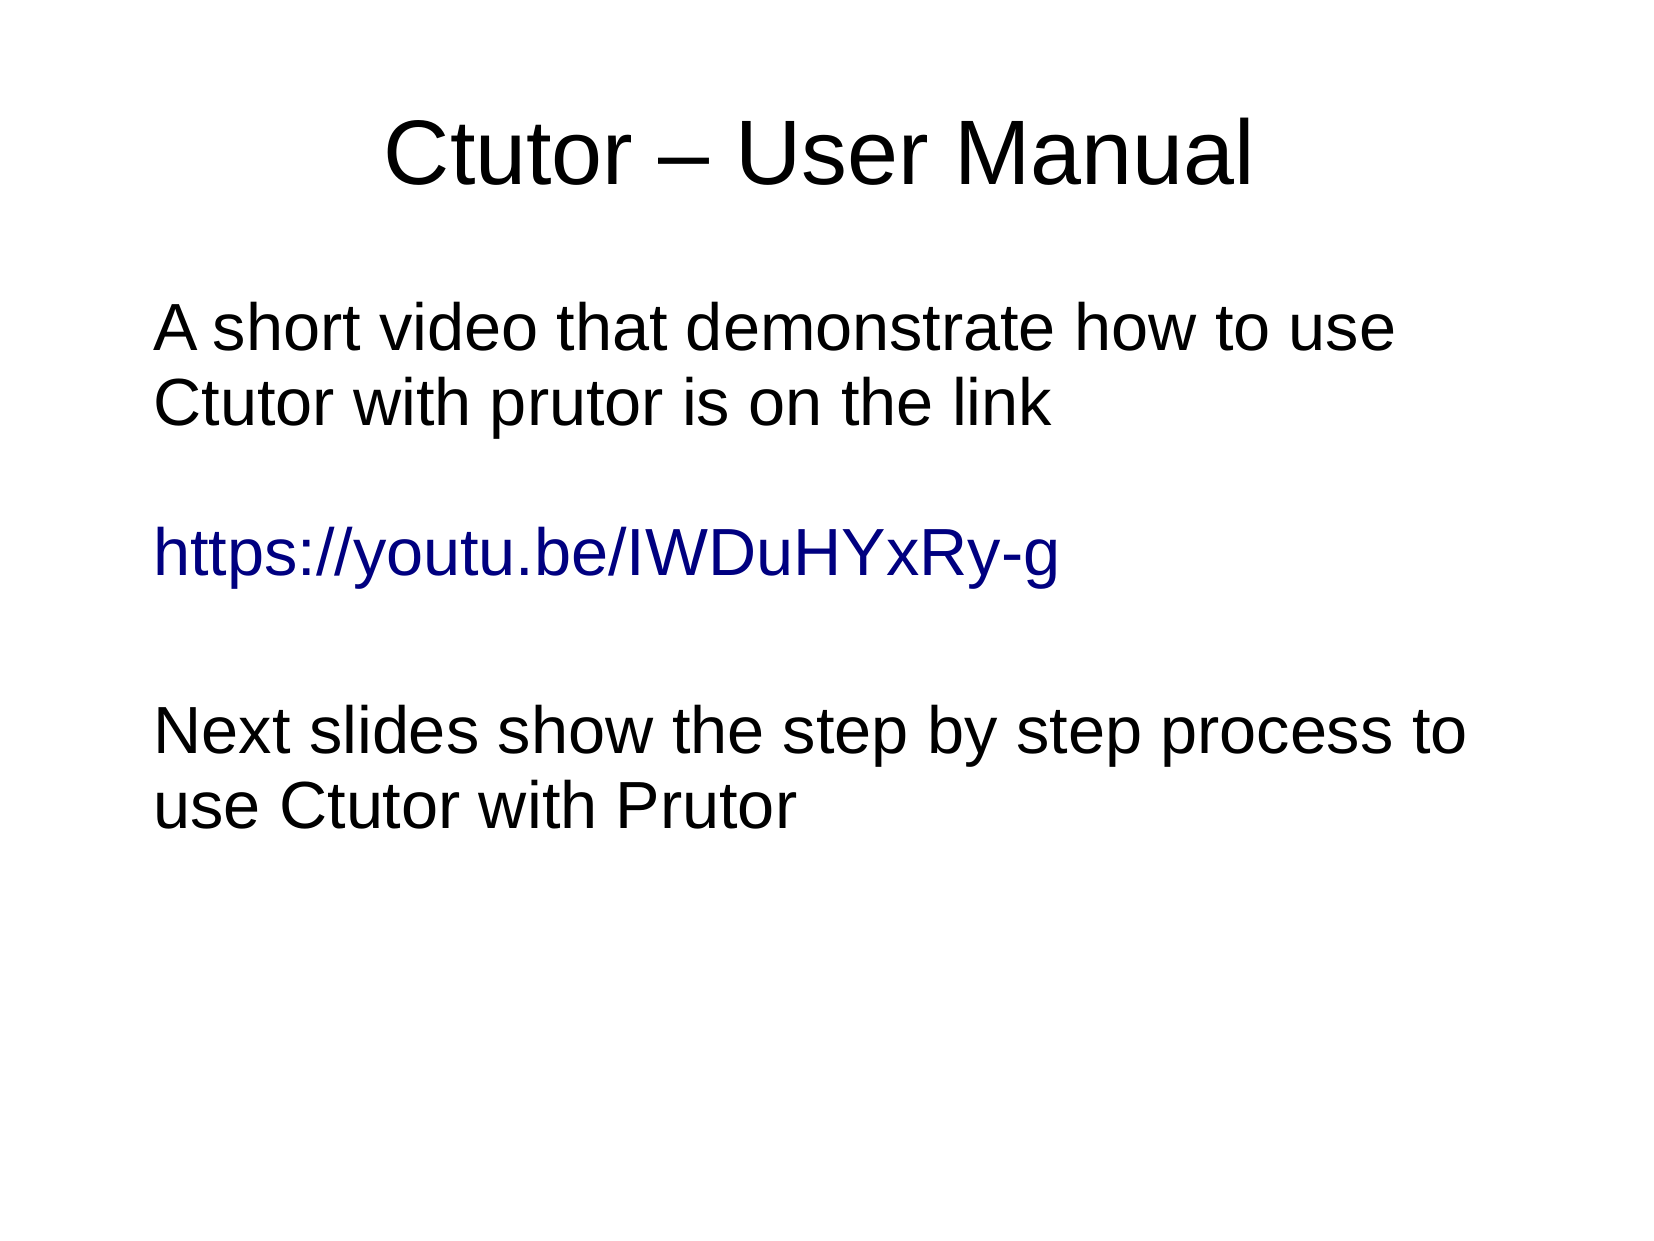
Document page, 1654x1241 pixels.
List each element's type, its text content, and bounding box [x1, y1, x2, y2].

title Ctutor – User Manual [82, 49, 1571, 257]
list A short video that demonstrate how to use Ctutor with prutor is on the link https://youtu.be/IWDuHYxRy-g Next slides show the step by step process to use Ctutor with Prutor [82, 290, 1571, 1010]
